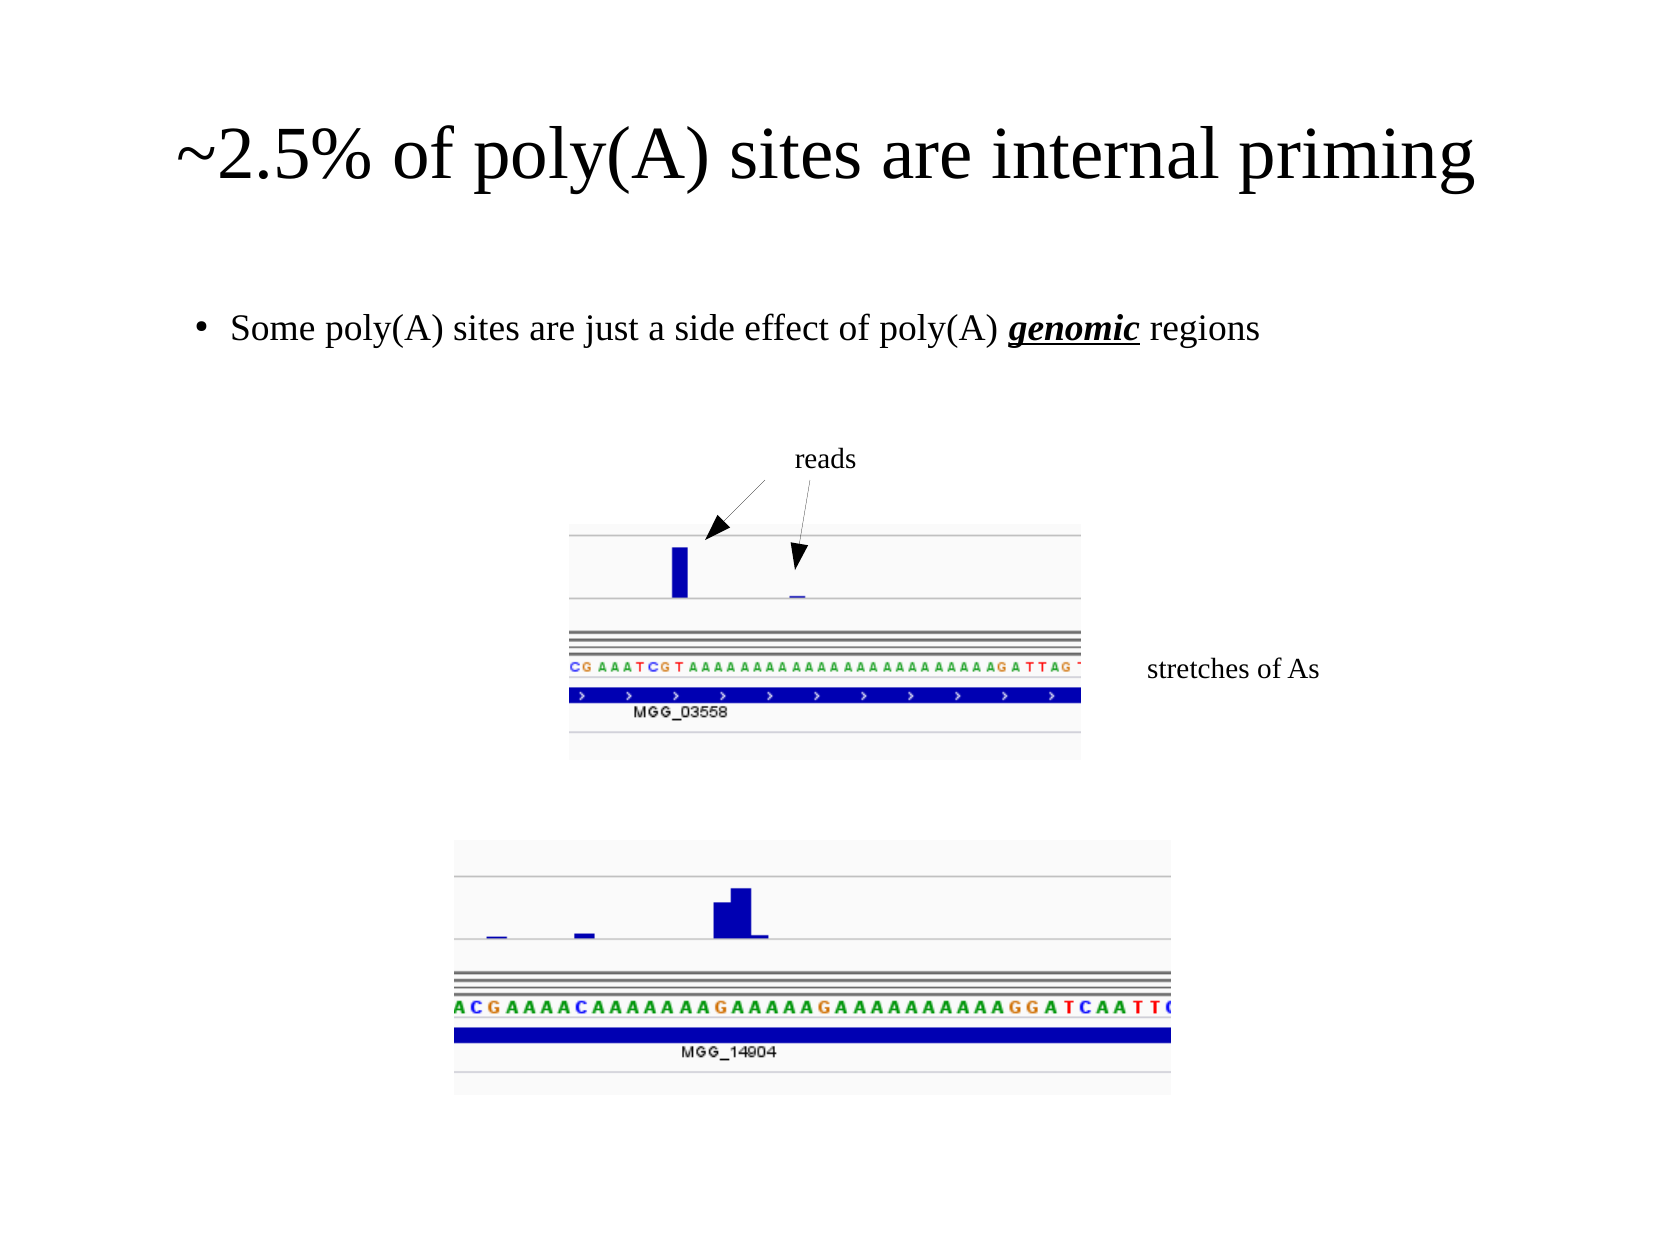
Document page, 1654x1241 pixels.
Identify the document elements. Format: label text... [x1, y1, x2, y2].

title ~2.5% of poly(A) sites are internal priming [82, 49, 1571, 257]
picture [569, 524, 1081, 760]
picture [454, 840, 1171, 1096]
text_box Some poly(A) sites are just a side effect of poly(A) genomic regions [180, 300, 1275, 357]
text_box stretches of As [1132, 645, 1336, 693]
text_box reads [780, 435, 872, 483]
